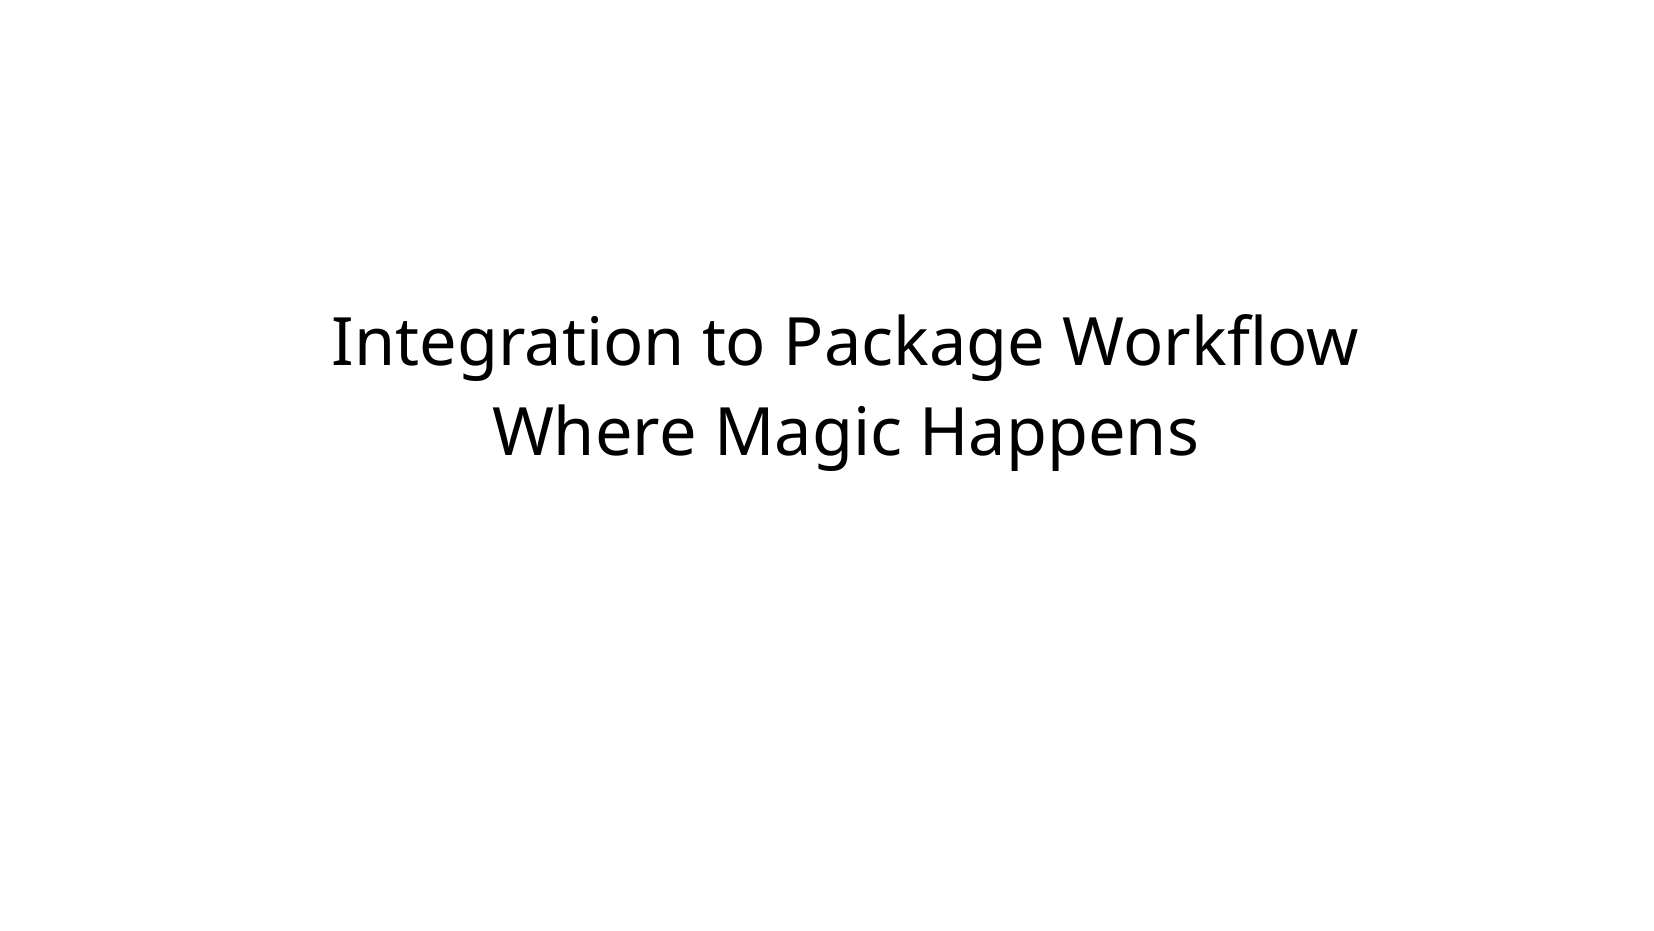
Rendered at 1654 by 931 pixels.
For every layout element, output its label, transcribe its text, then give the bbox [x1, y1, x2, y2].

subtitle Integration to Package Workflow Where Magic Happens [101, 24, 1591, 745]
